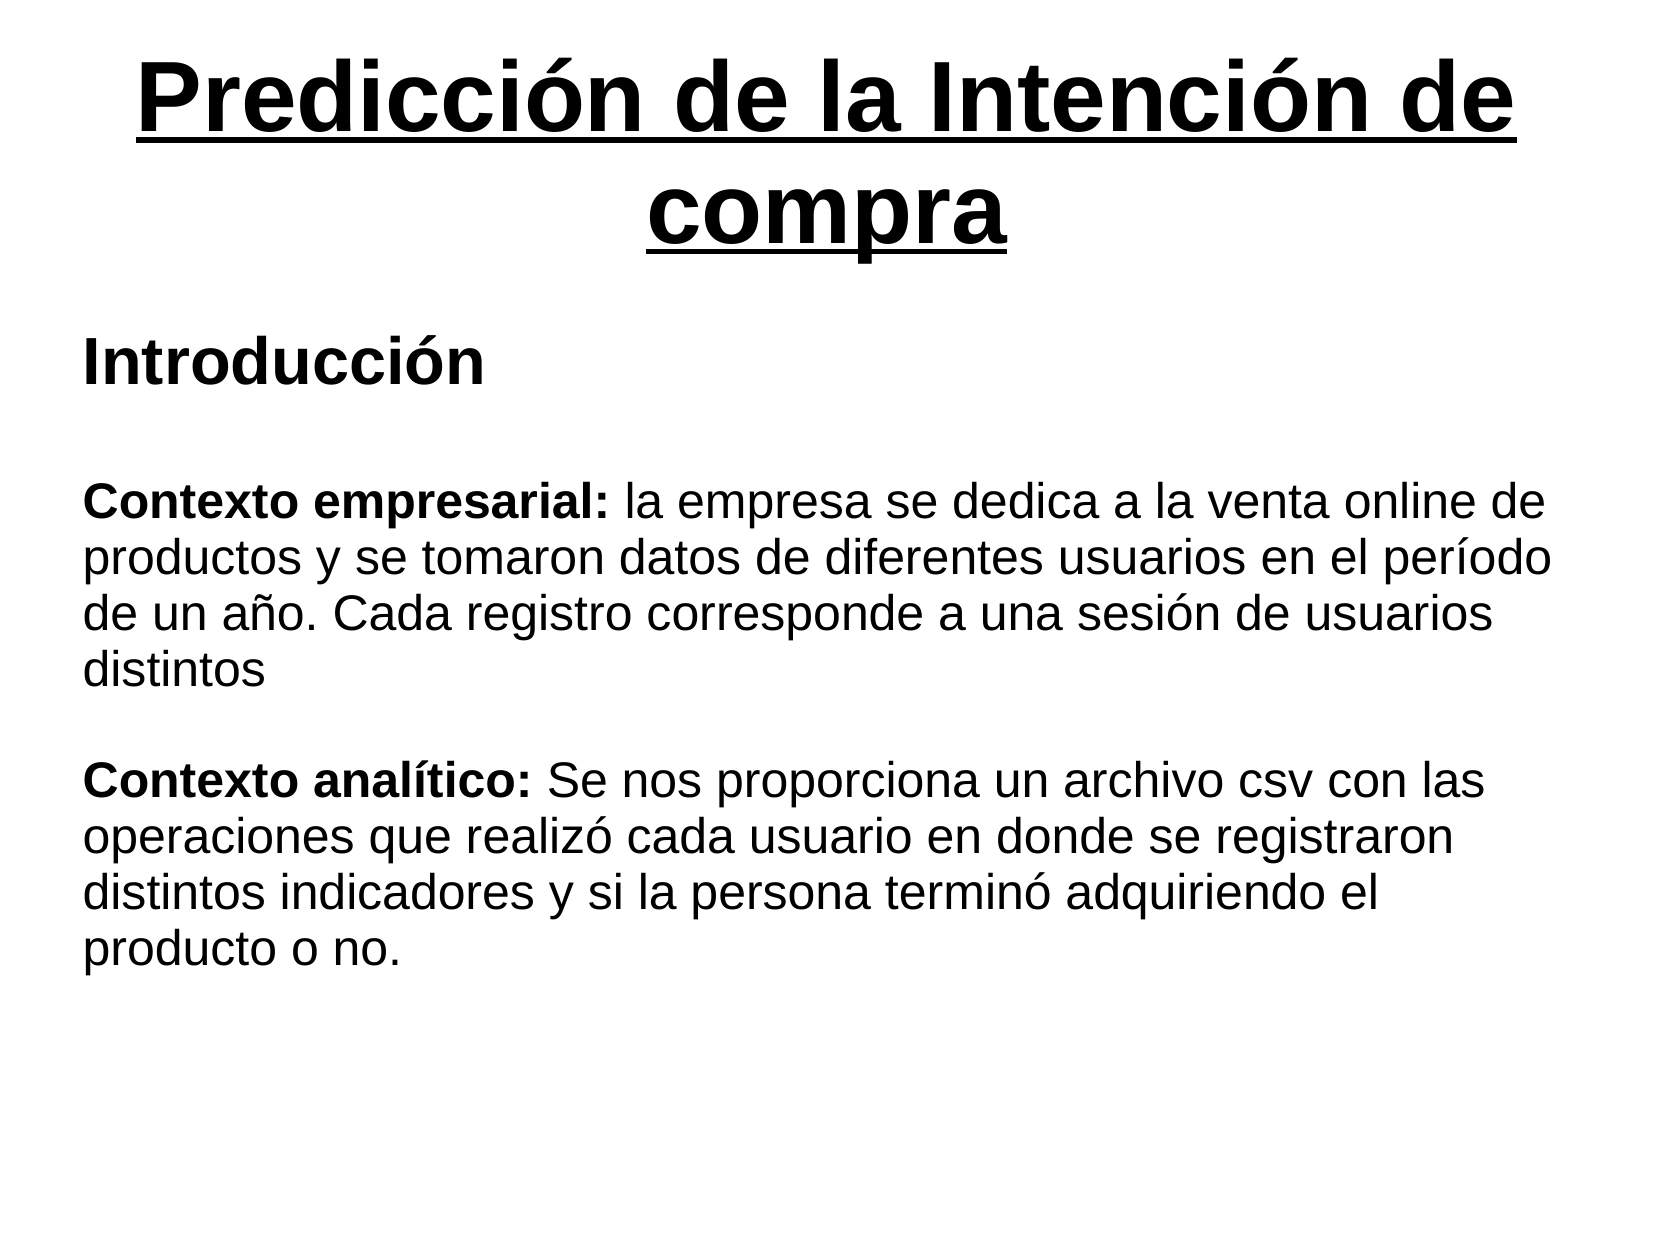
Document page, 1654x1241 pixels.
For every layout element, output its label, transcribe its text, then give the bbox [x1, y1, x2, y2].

title Predicción de la Intención de compra [82, 41, 1571, 265]
subtitle Introducción Contexto empresarial: la empresa se dedica a la venta online de productos y se tomaron datos de diferentes usuarios en el período de un año. Cada registro corresponde a una sesión de usuarios distintos Contexto analítico: Se nos proporciona un archivo csv con las operaciones que realizó cada usuario en donde se registraron distintos indicadores y si la persona terminó adquiriendo el producto o no. [82, 290, 1571, 1010]
